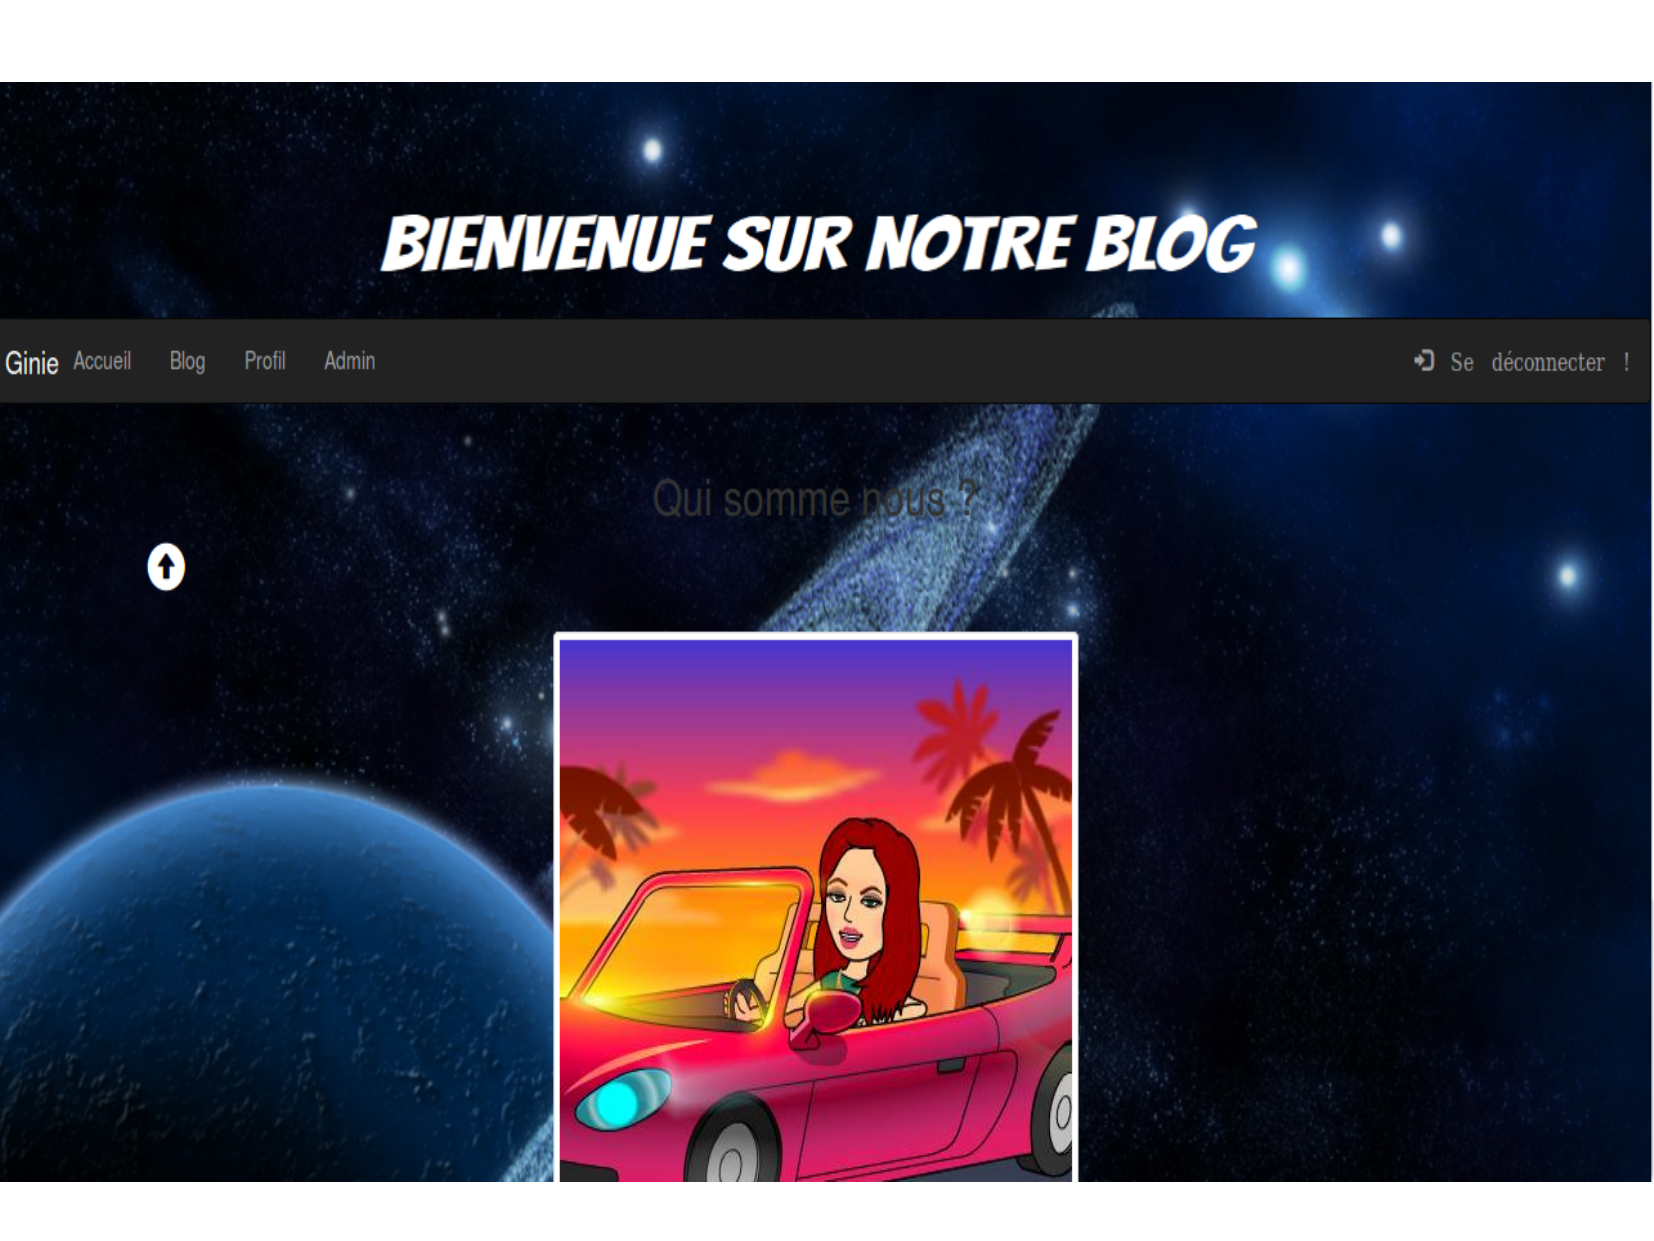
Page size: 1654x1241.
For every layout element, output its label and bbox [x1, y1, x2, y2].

picture [0, 82, 1654, 1182]
